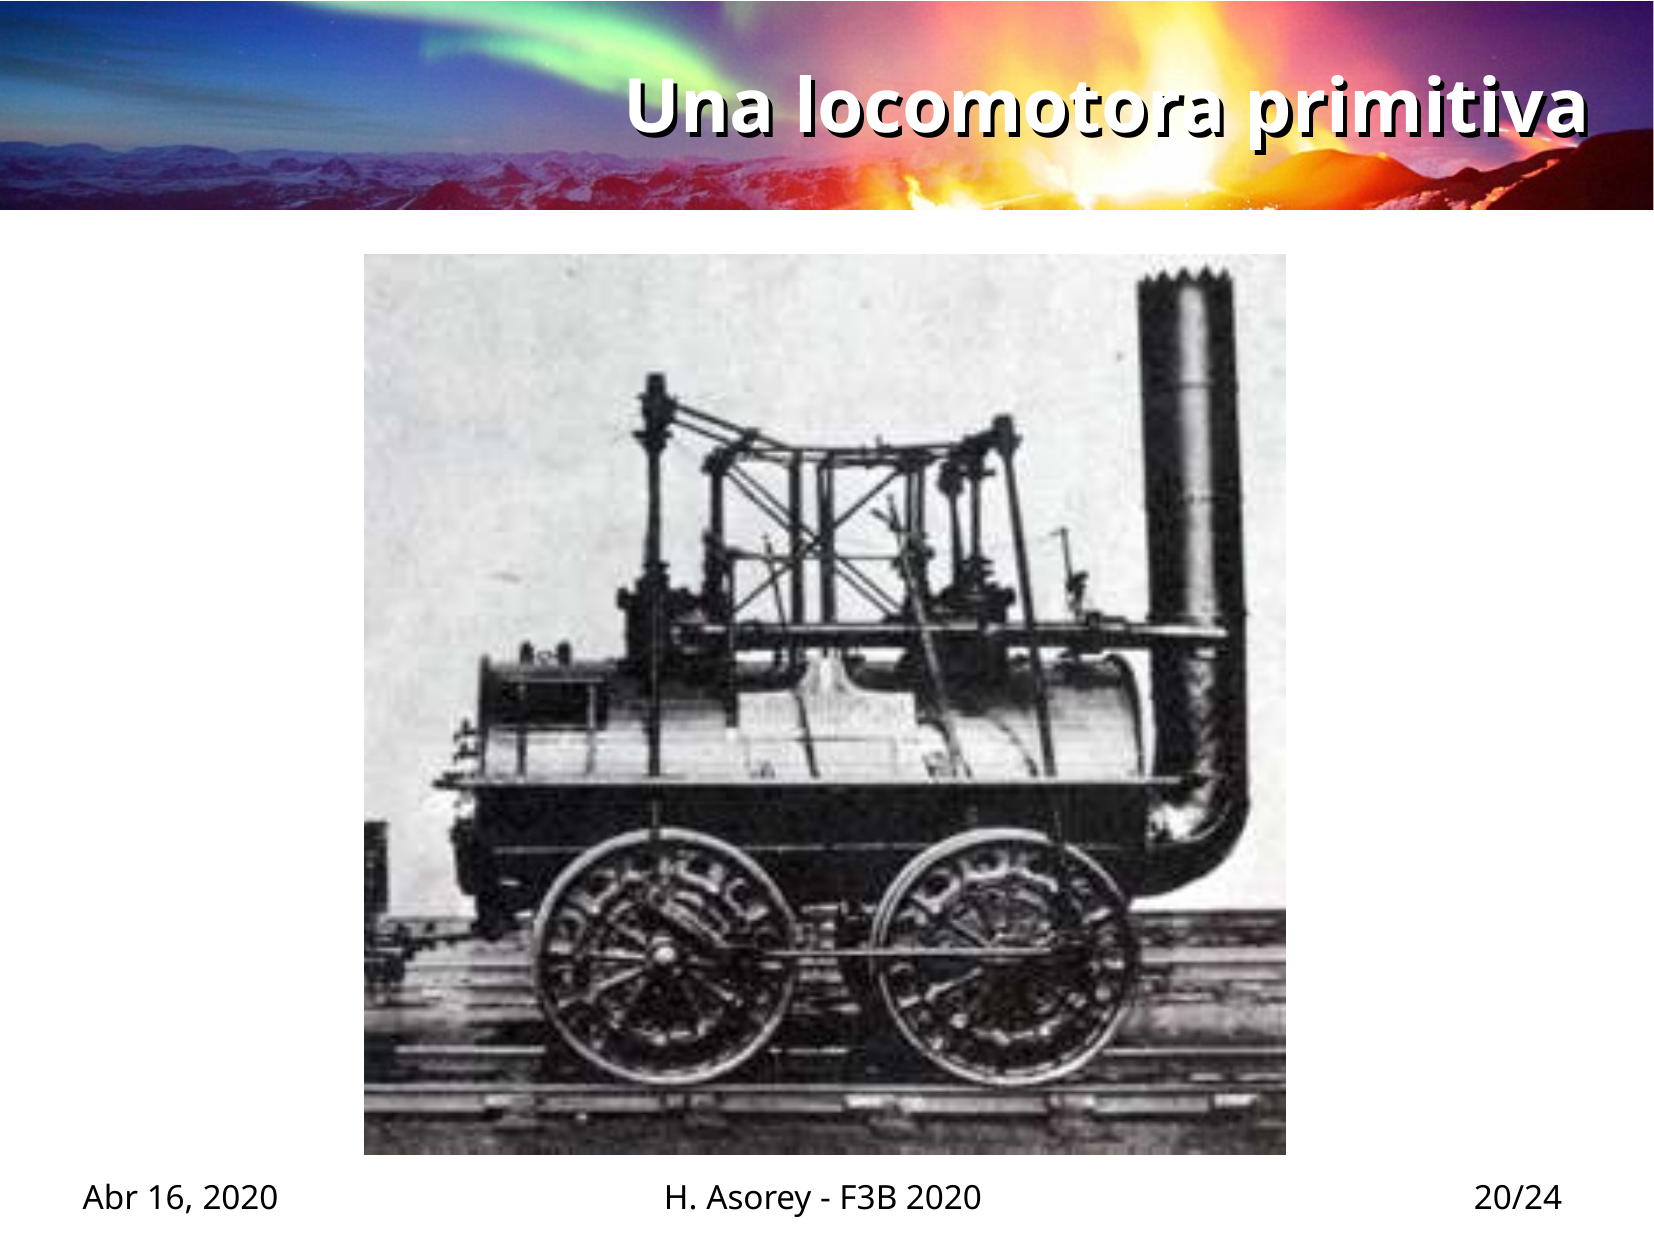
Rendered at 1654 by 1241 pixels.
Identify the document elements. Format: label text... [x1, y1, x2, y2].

title Una locomotora primitiva [45, 15, 1606, 191]
picture [364, 254, 1286, 1156]
picture [0, 1, 1654, 210]
